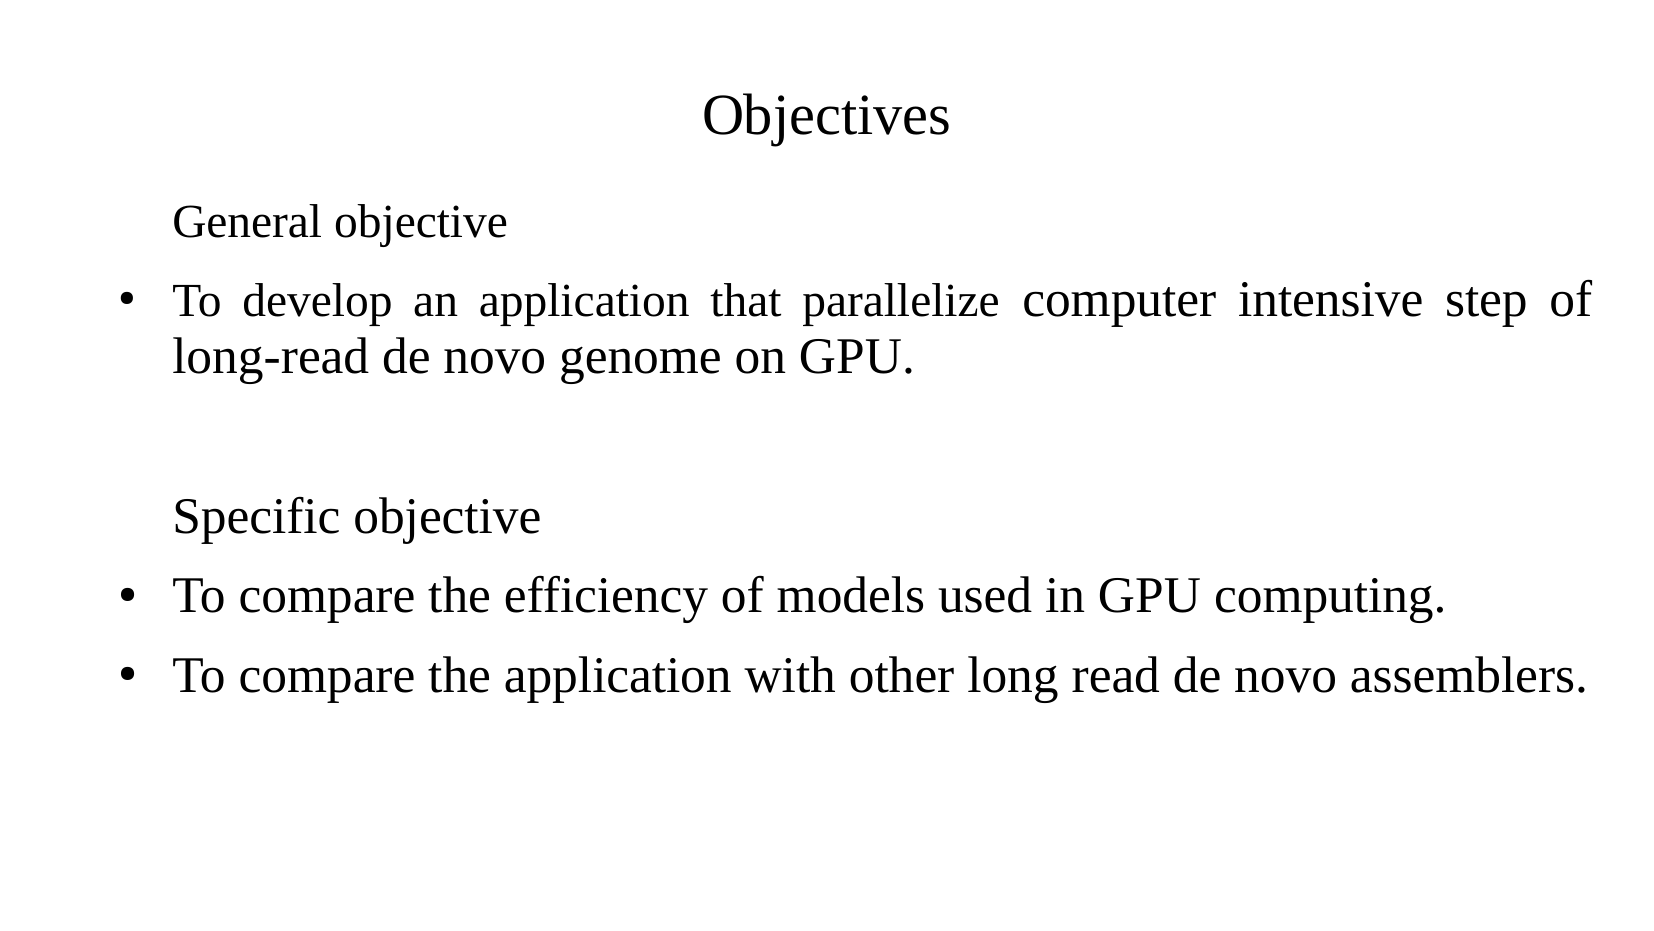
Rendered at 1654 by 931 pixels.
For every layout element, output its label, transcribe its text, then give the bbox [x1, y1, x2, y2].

list General objective To develop an application that parallelize computer intensive step of long-read de novo genome on GPU. Specific objective To compare the efficiency of models used in GPU computing. To compare the application with other long read de novo assemblers. [105, 195, 1594, 736]
title Objectives [82, 37, 1571, 193]
